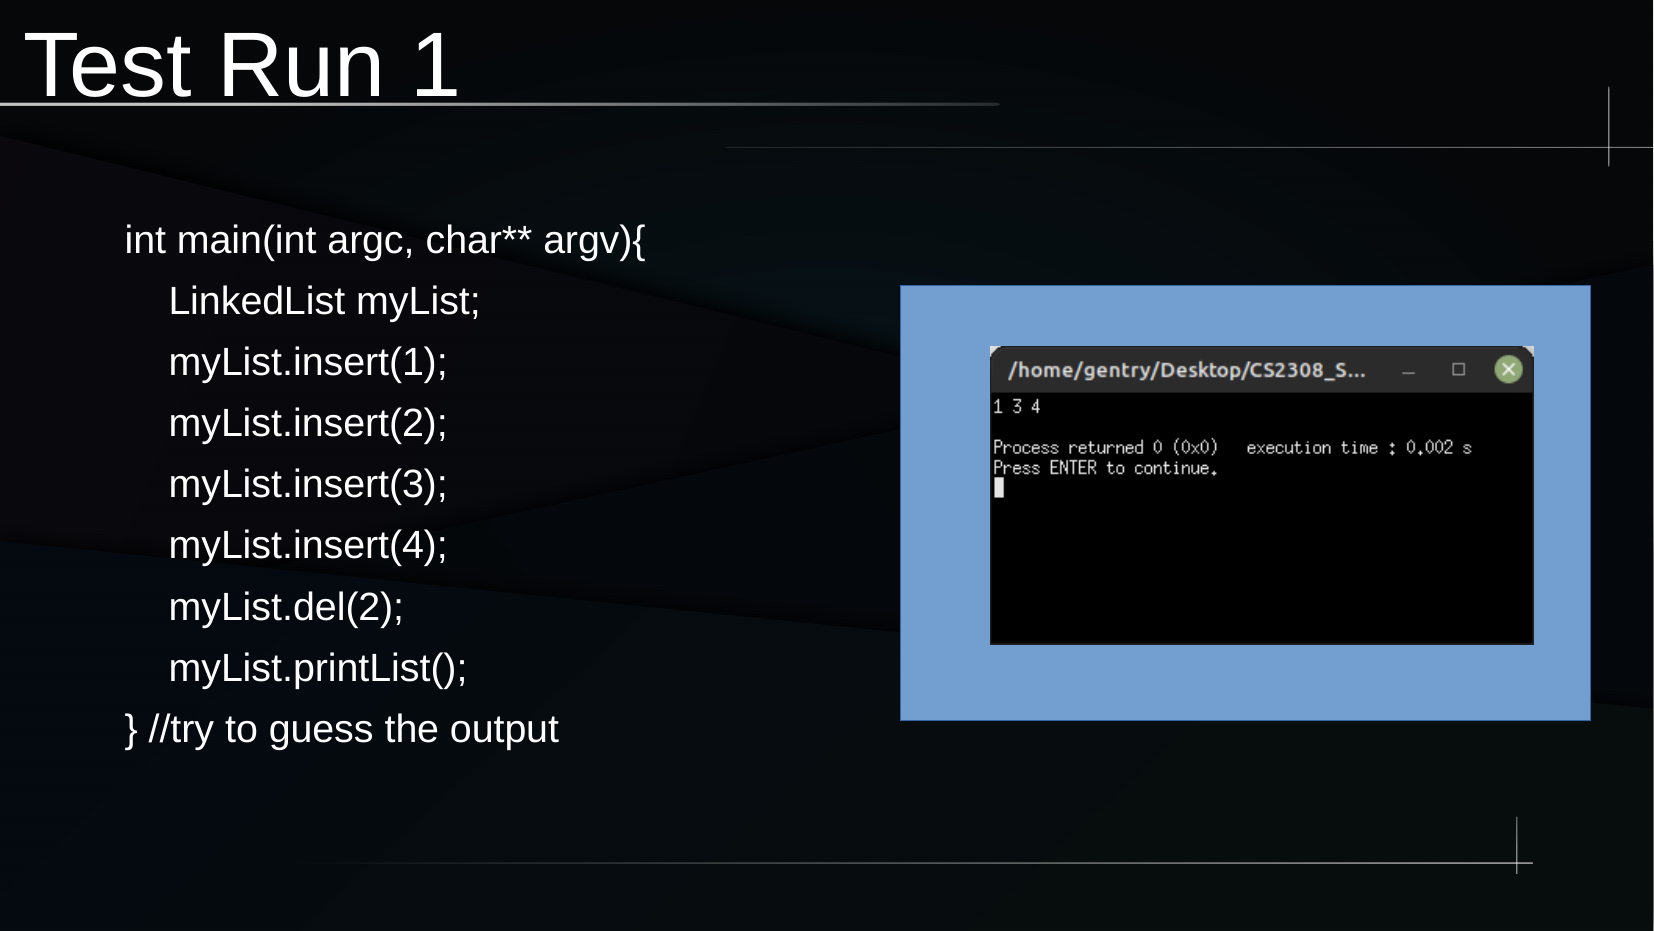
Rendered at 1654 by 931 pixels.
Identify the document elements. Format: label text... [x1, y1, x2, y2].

picture [0, 0, 1654, 931]
text_box [900, 285, 1591, 721]
title Test Run 1 [23, 11, 1589, 119]
list int main(int argc, char** argv){ LinkedList myList; myList.insert(1); myList.insert(2); myList.insert(3); myList.insert(4); myList.del(2); myList.printList(); } //try to guess the output [82, 217, 809, 758]
